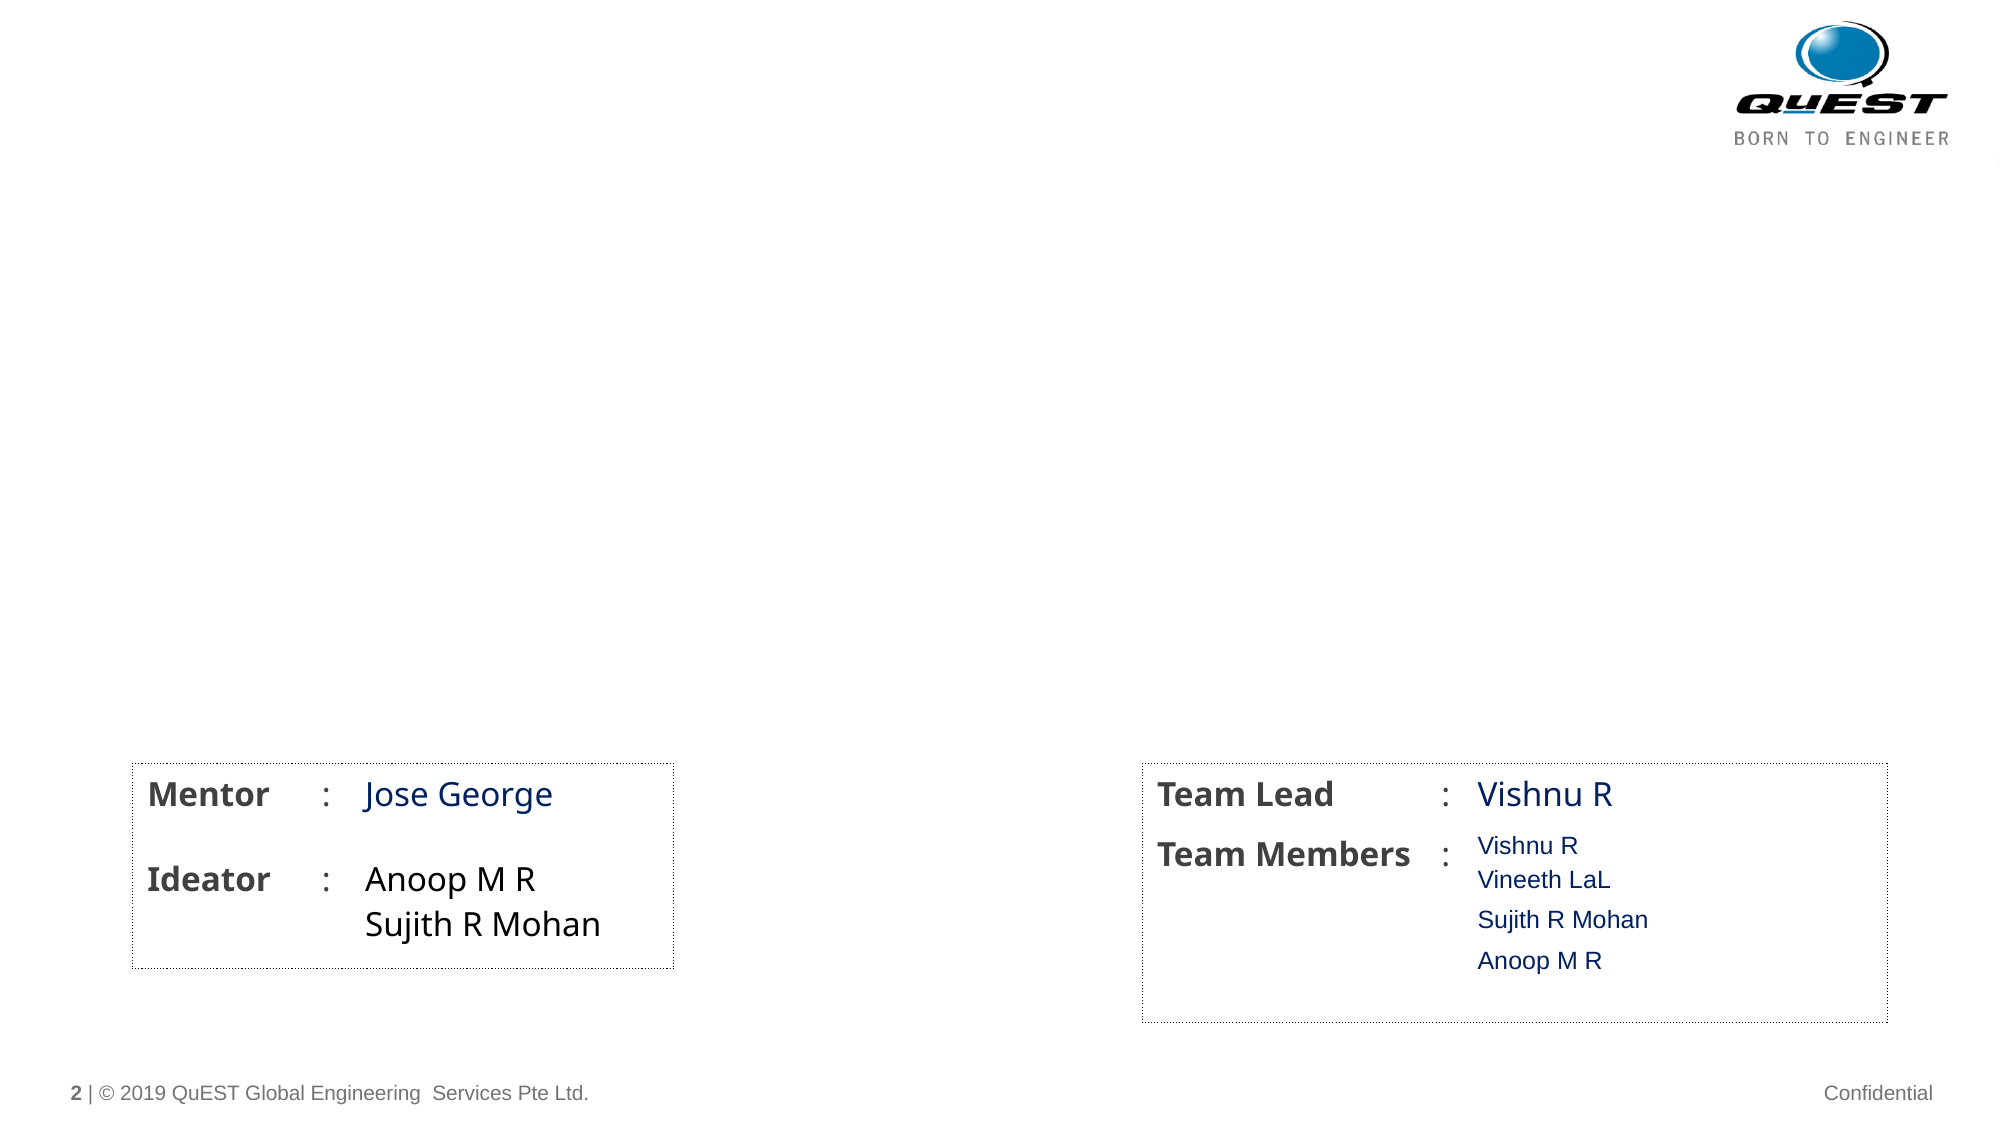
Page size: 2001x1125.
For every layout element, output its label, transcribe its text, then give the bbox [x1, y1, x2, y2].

table_header Jose George [350, 763, 673, 848]
table_cell Anoop M R Sujith R Mohan [350, 848, 673, 969]
table_header Vishnu R [1462, 763, 1888, 824]
table_header Mentor [132, 763, 307, 848]
table_cell Ideator [132, 848, 307, 969]
table_header Team Lead [1142, 763, 1427, 824]
table_cell Vishnu R Vineeth LaL Sujith R Mohan Anoop M R [1462, 824, 1888, 1022]
table_header : [307, 763, 350, 848]
picture [1735, 21, 1948, 145]
table_cell : [1427, 824, 1462, 1022]
table_header : [1427, 763, 1462, 824]
table_cell : [307, 848, 350, 969]
table_cell Team Members [1142, 824, 1427, 1022]
